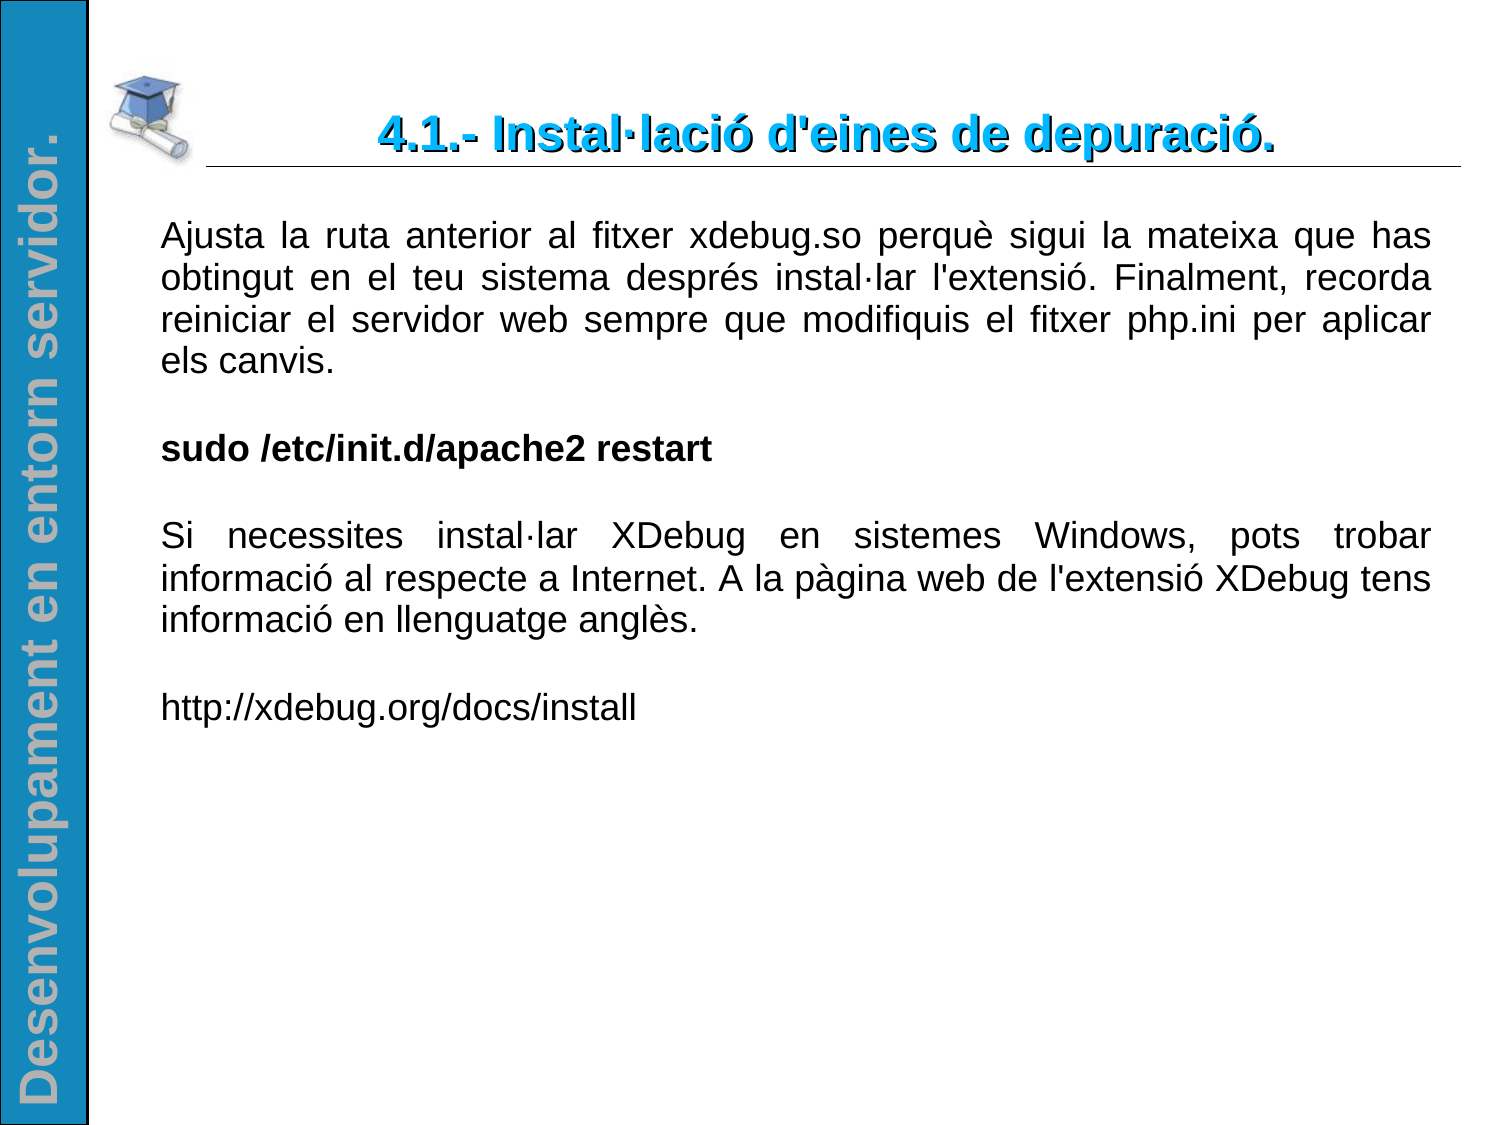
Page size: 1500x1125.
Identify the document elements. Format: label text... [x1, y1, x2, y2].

picture [93, 61, 206, 174]
title 4.1.- Instal·lació d'eines de depuració. [206, 88, 1447, 178]
text_box Ajusta la ruta anterior al fitxer xdebug.so perquè sigui la mateixa que has obtingut en el teu sistema després instal·lar l'extensió. Finalment, recorda reiniciar el servidor web sempre que modifiquis el fitxer php.ini per aplicar els canvis. sudo /etc/init.d/apache2 restart Si necessites instal·lar XDebug en sistemes Windows, pots trobar informació al respecte a Internet. A la pàgina web de l'extensió XDebug tens informació en llenguatge anglès. http://xdebug.org/docs/install [145, 206, 1447, 736]
